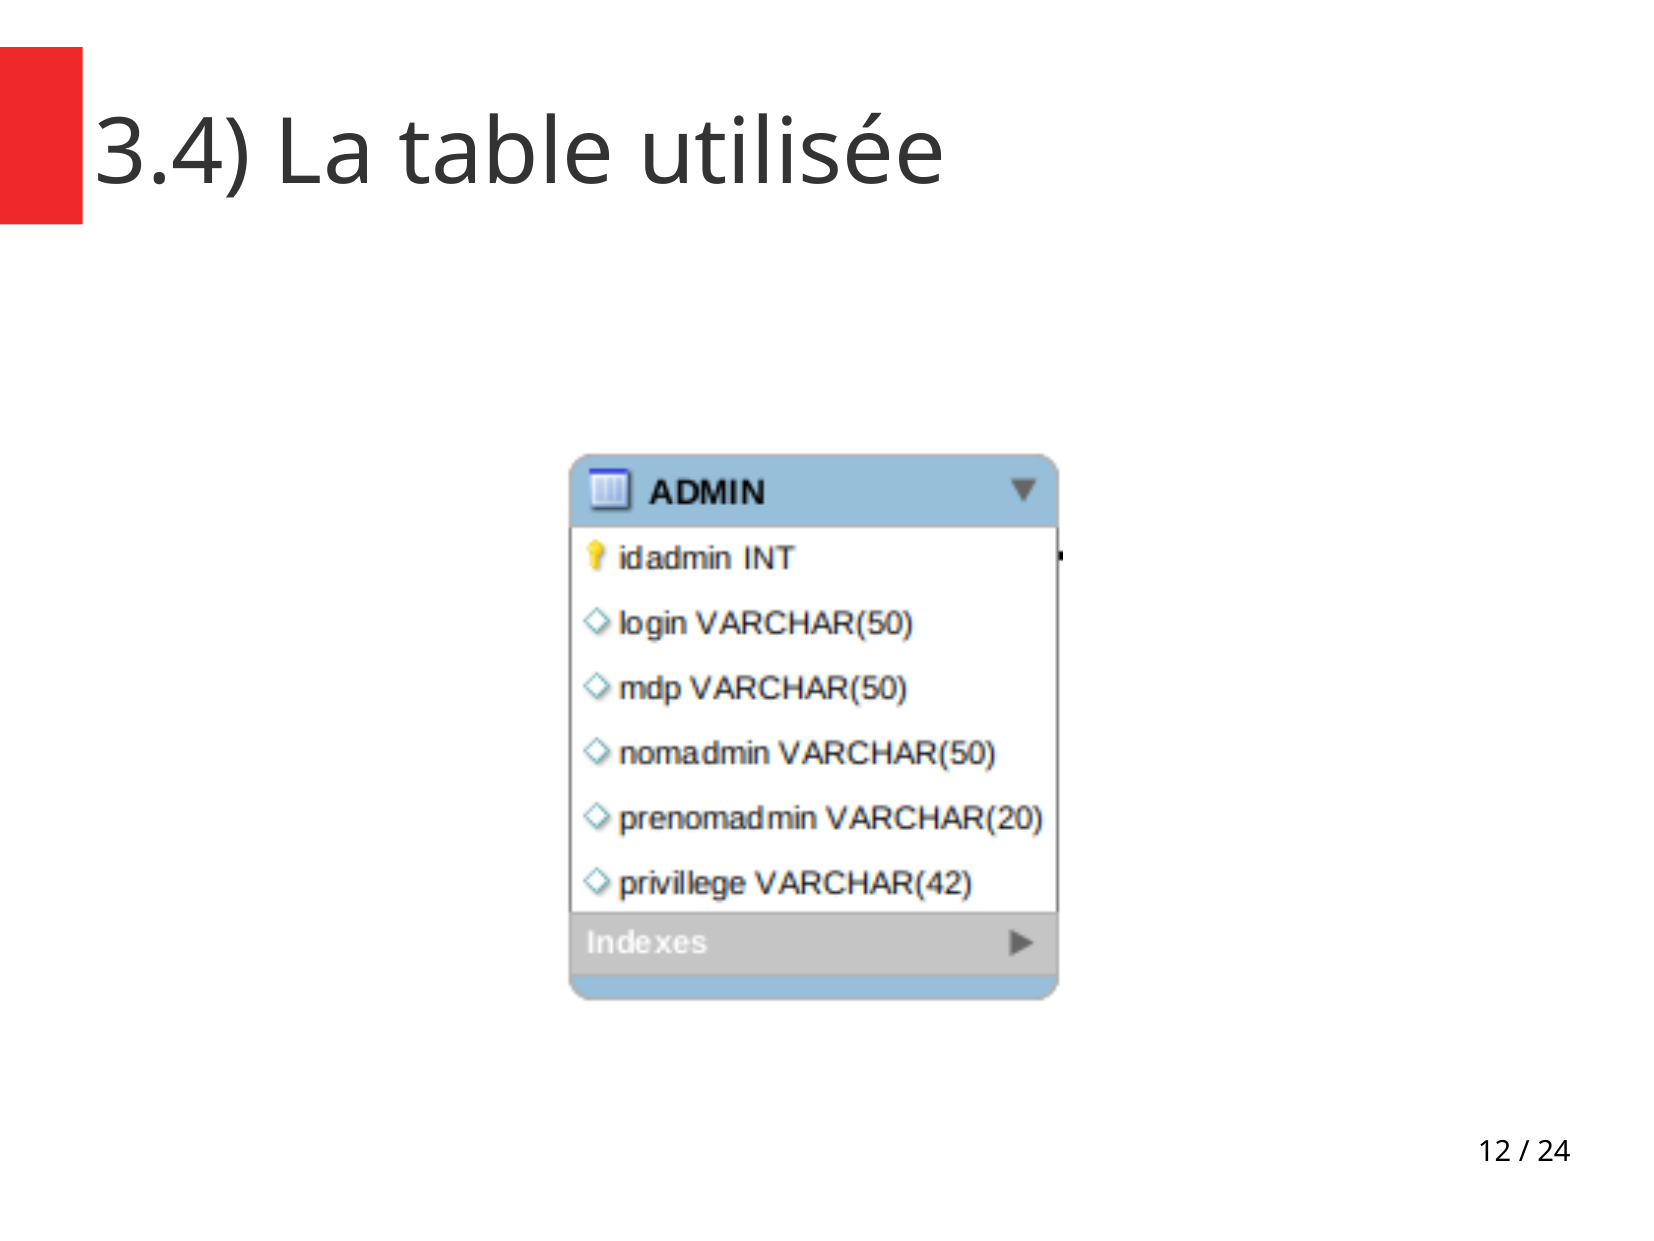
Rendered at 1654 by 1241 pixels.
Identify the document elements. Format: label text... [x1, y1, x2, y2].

picture [549, 443, 1063, 1022]
title 3.4) La table utilisée [94, 59, 1654, 237]
